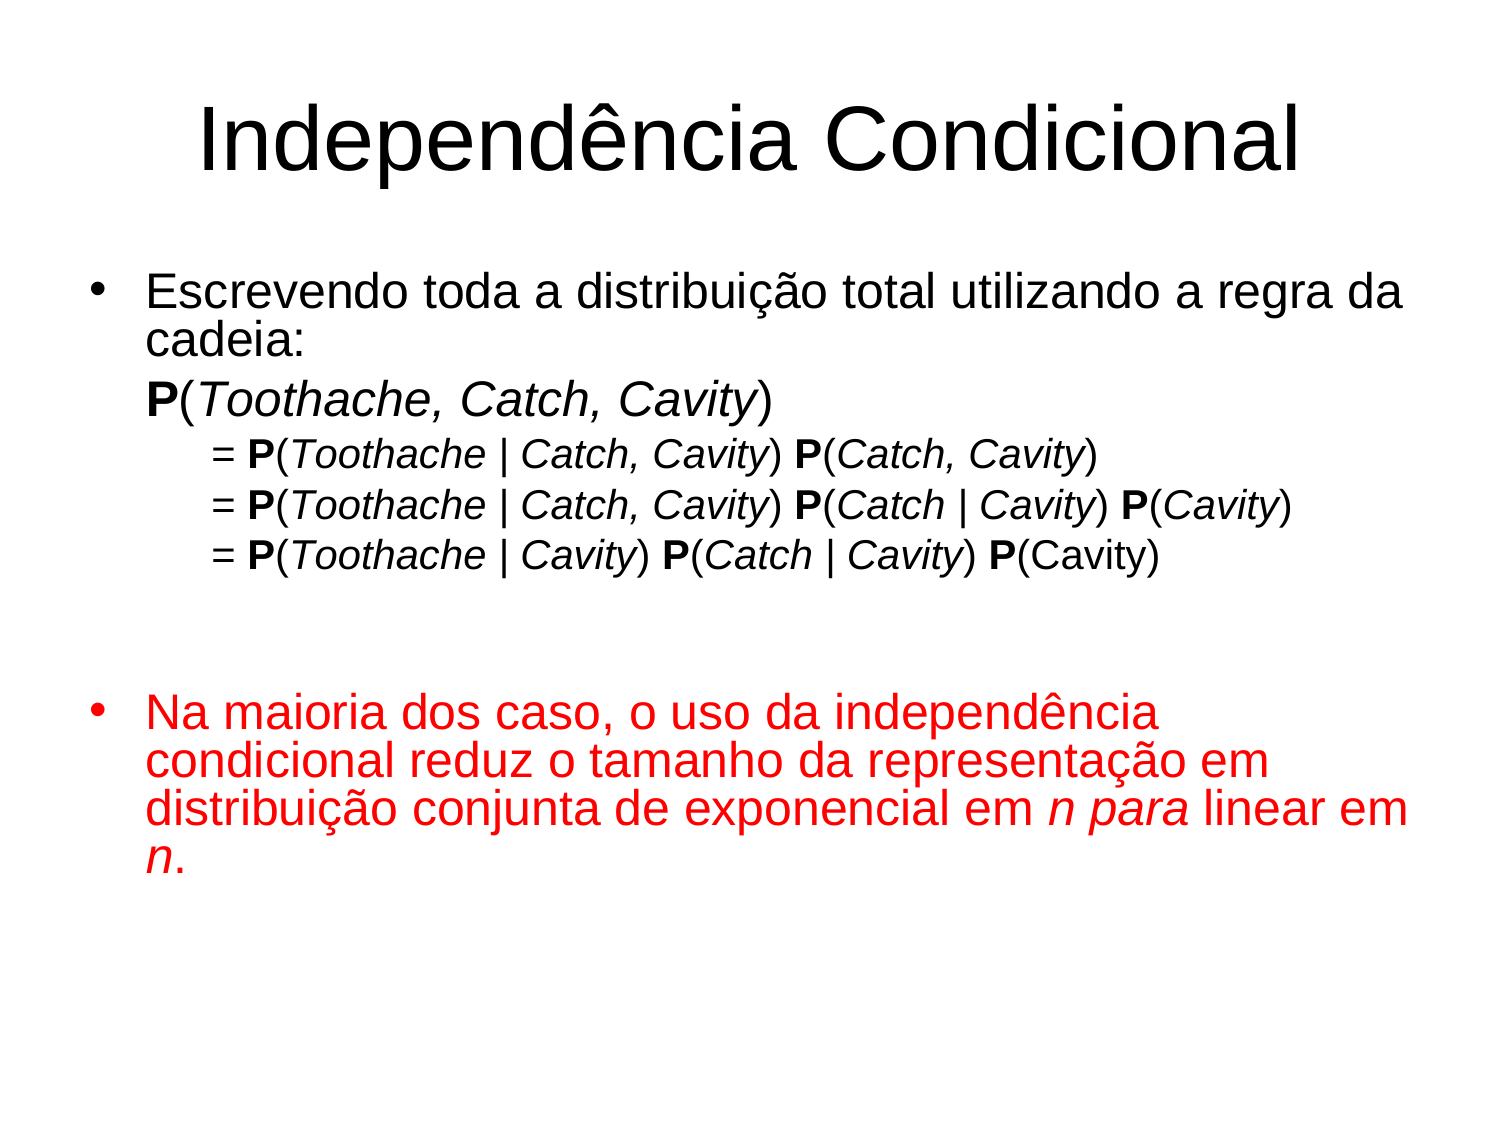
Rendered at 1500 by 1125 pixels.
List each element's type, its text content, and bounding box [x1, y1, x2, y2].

list Escrevendo toda a distribuição total utilizando a regra da cadeia: P(Toothache, Catch, Cavity) = P(Toothache | Catch, Cavity) P(Catch, Cavity) = P(Toothache | Catch, Cavity) P(Catch | Cavity) P(Cavity) = P(Toothache | Cavity) P(Catch | Cavity) P(Cavity) Na maioria dos caso, o uso da independência condicional reduz o tamanho da representação em distribuição conjunta de exponencial em n para linear em n. [75, 262, 1426, 1005]
title Independência Condicional [75, 45, 1426, 233]
